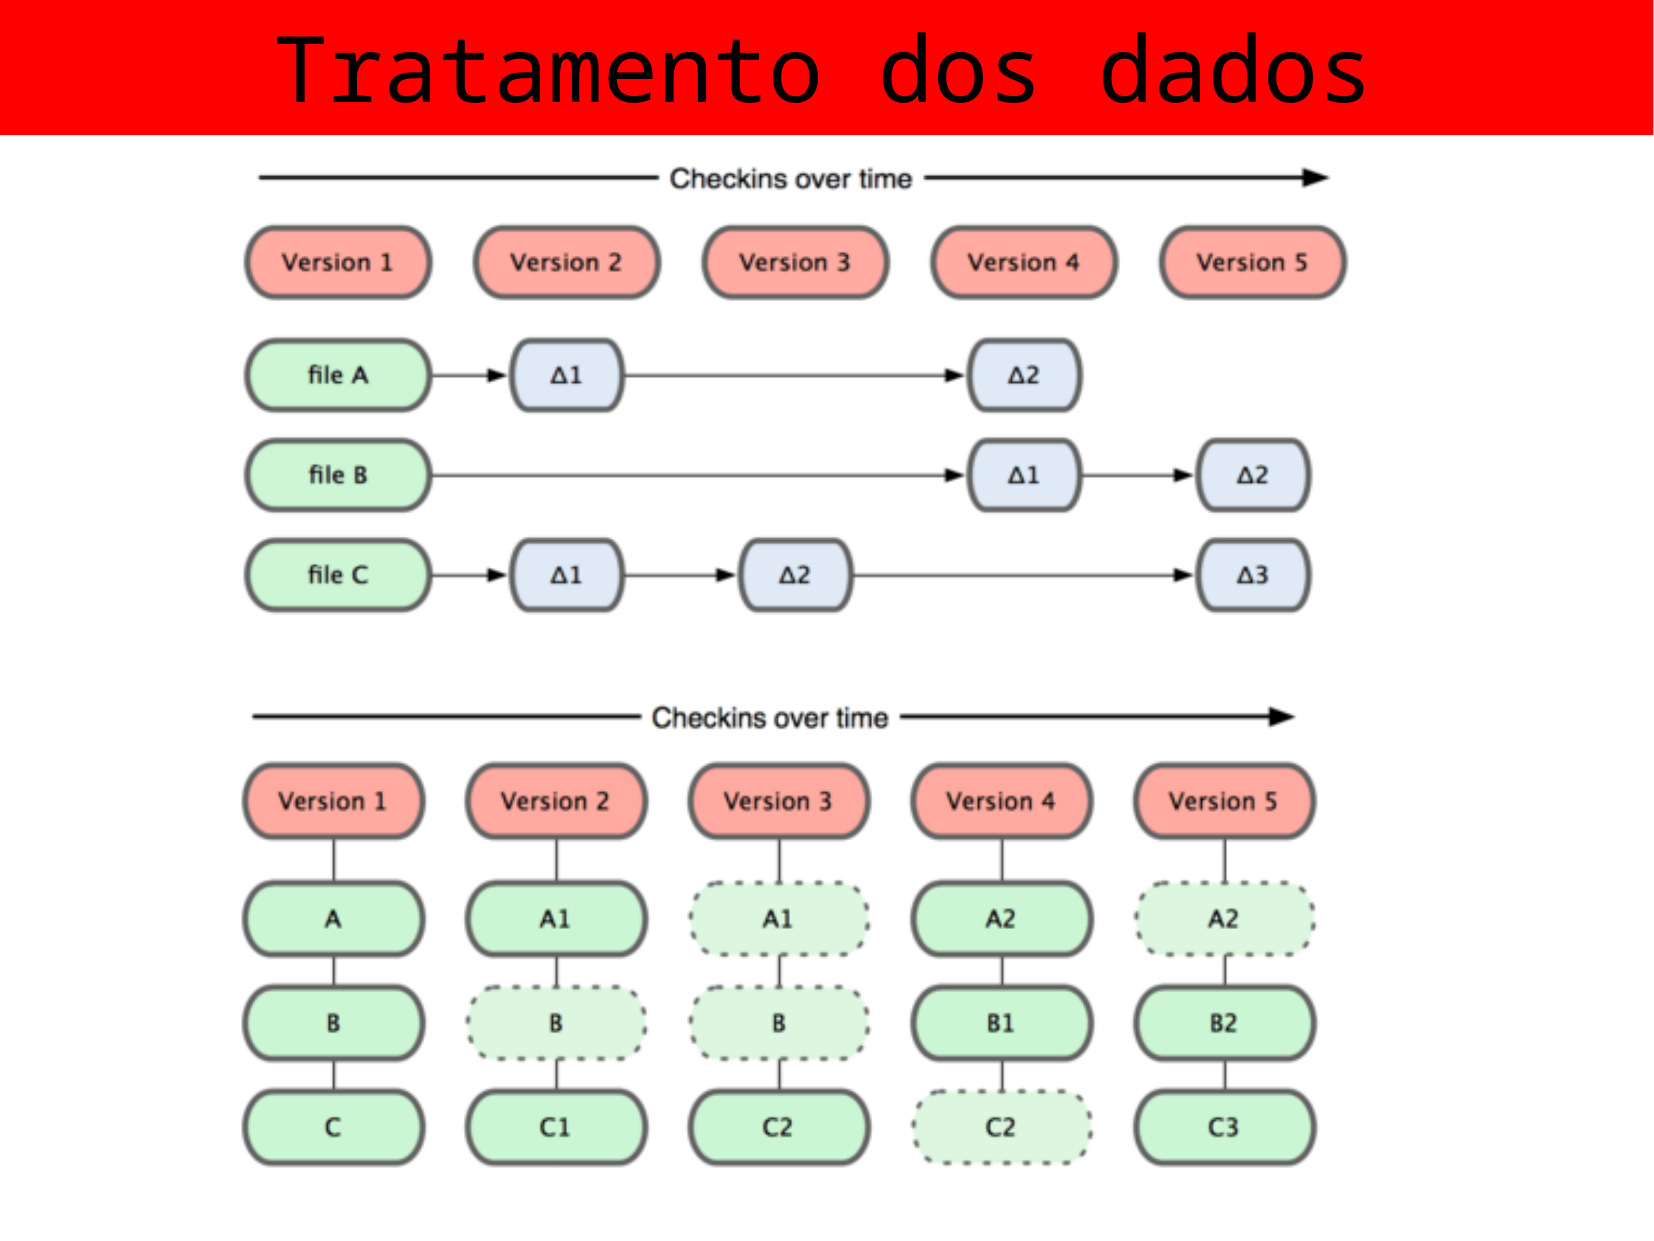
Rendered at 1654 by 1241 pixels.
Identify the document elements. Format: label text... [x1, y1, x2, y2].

picture [238, 688, 1321, 1171]
picture [240, 151, 1351, 616]
title Tratamento dos dados [0, 0, 1654, 136]
